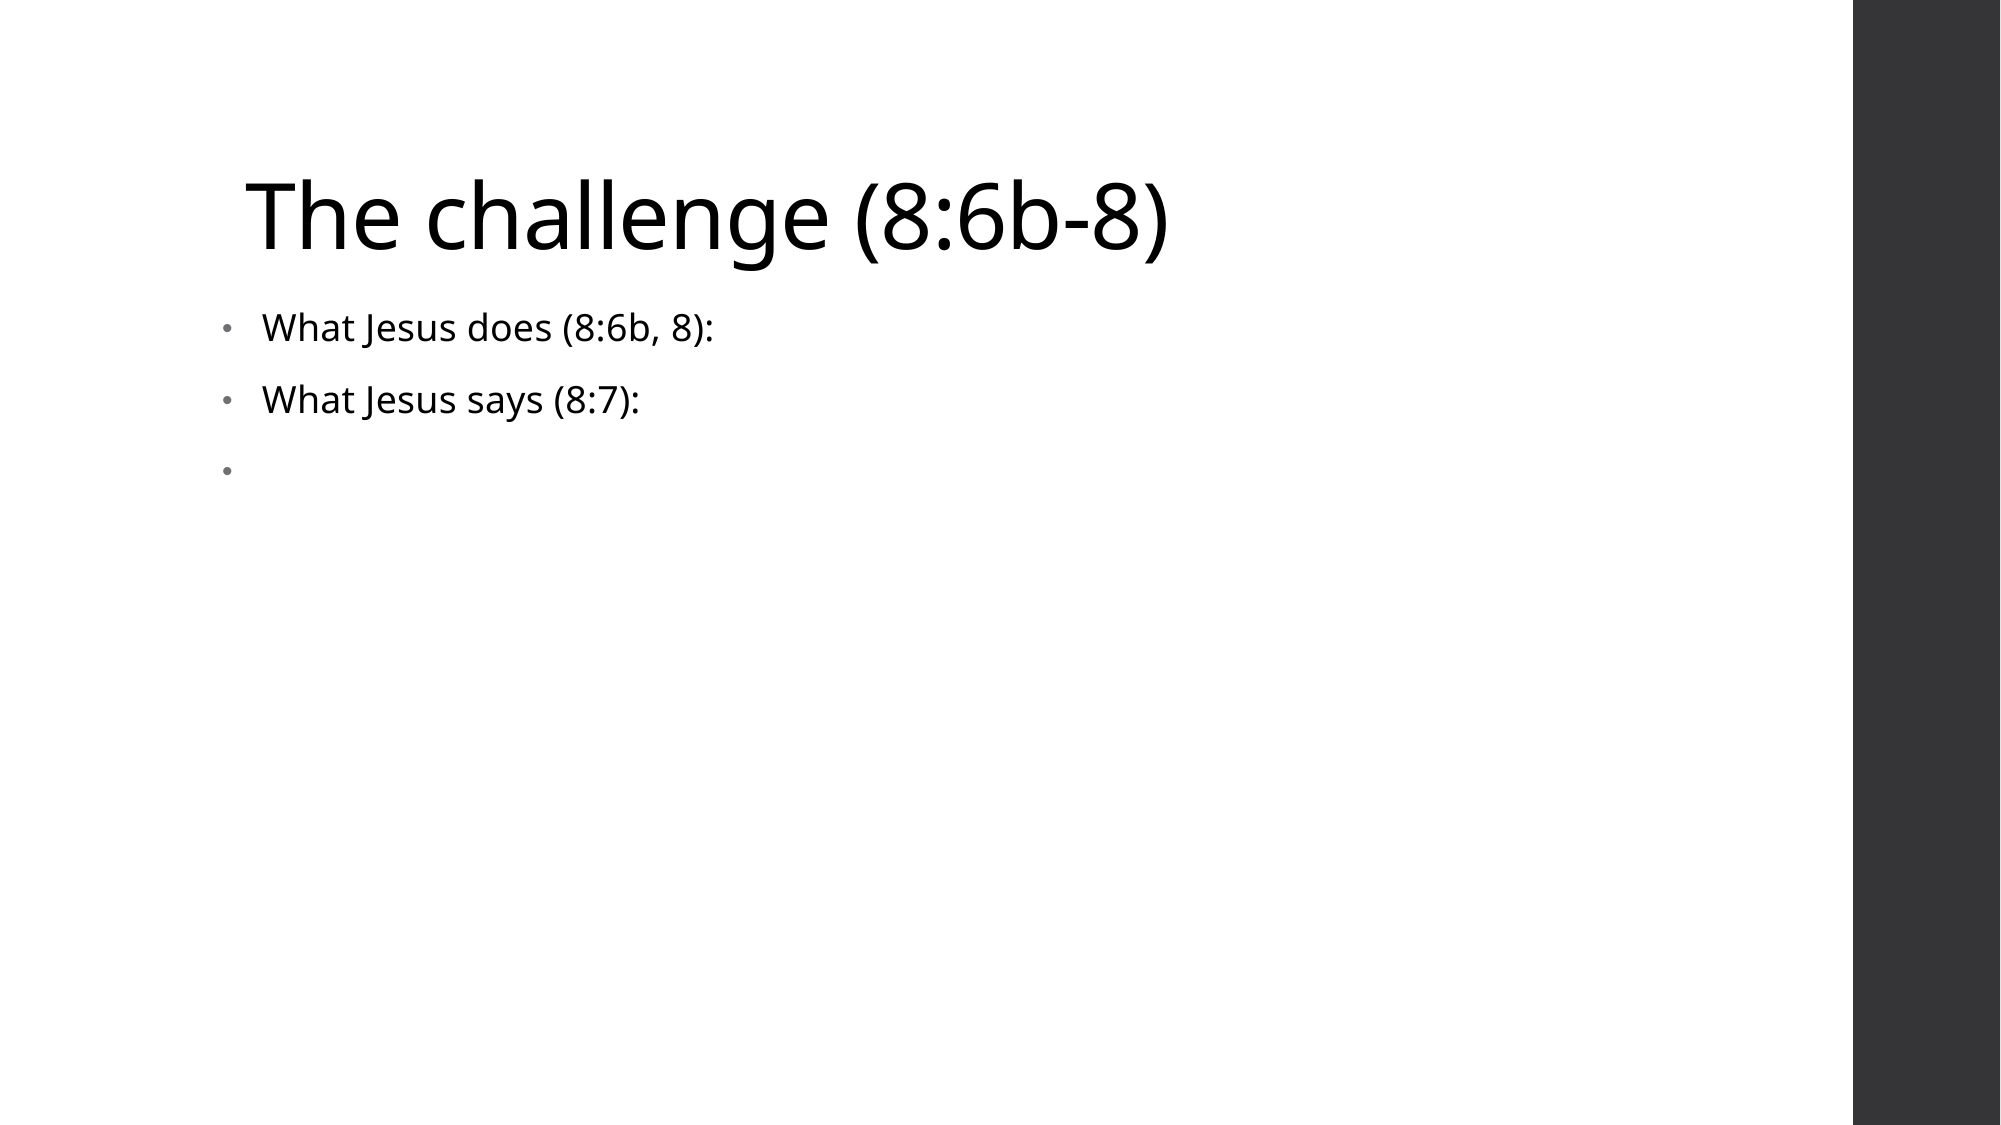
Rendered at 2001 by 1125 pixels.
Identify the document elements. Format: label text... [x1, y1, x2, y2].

list What Jesus does (8:6b, 8): What Jesus says (8:7): [206, 299, 1617, 1014]
title The challenge (8:6b-8) [206, 60, 1797, 278]
